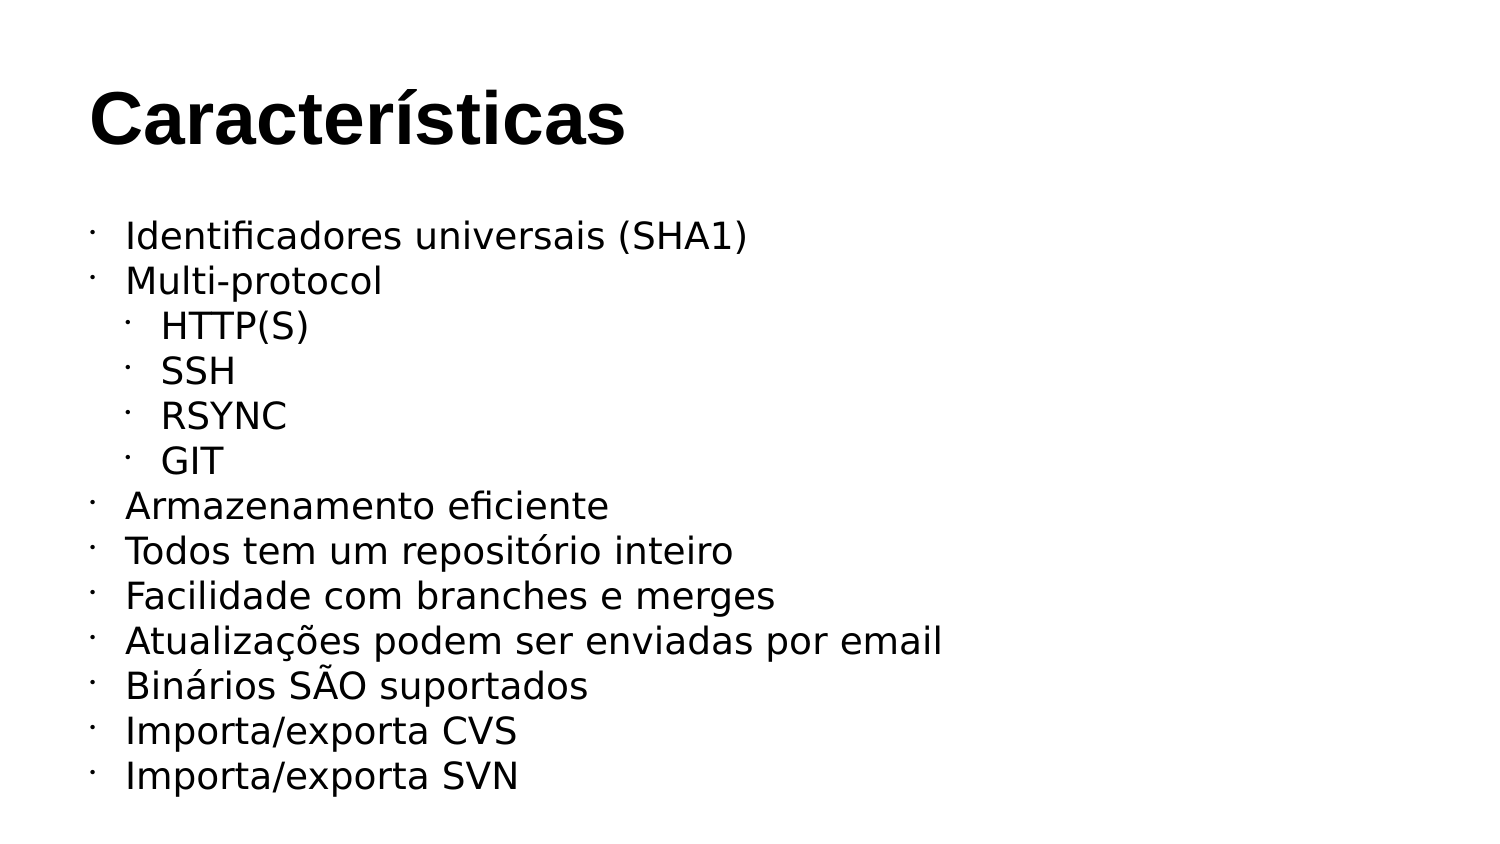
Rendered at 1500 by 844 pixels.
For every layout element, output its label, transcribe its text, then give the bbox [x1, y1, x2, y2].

text_box Características [75, 33, 1425, 175]
text_box Identificadores universais (SHA1) Multi-protocol HTTP(S) SSH RSYNC GIT Armazenamento eficiente Todos tem um repositório inteiro Facilidade com branches e merges Atualizações podem ser enviadas por email Binários SÃO suportados Importa/exporta CVS Importa/exporta SVN [75, 196, 1425, 808]
